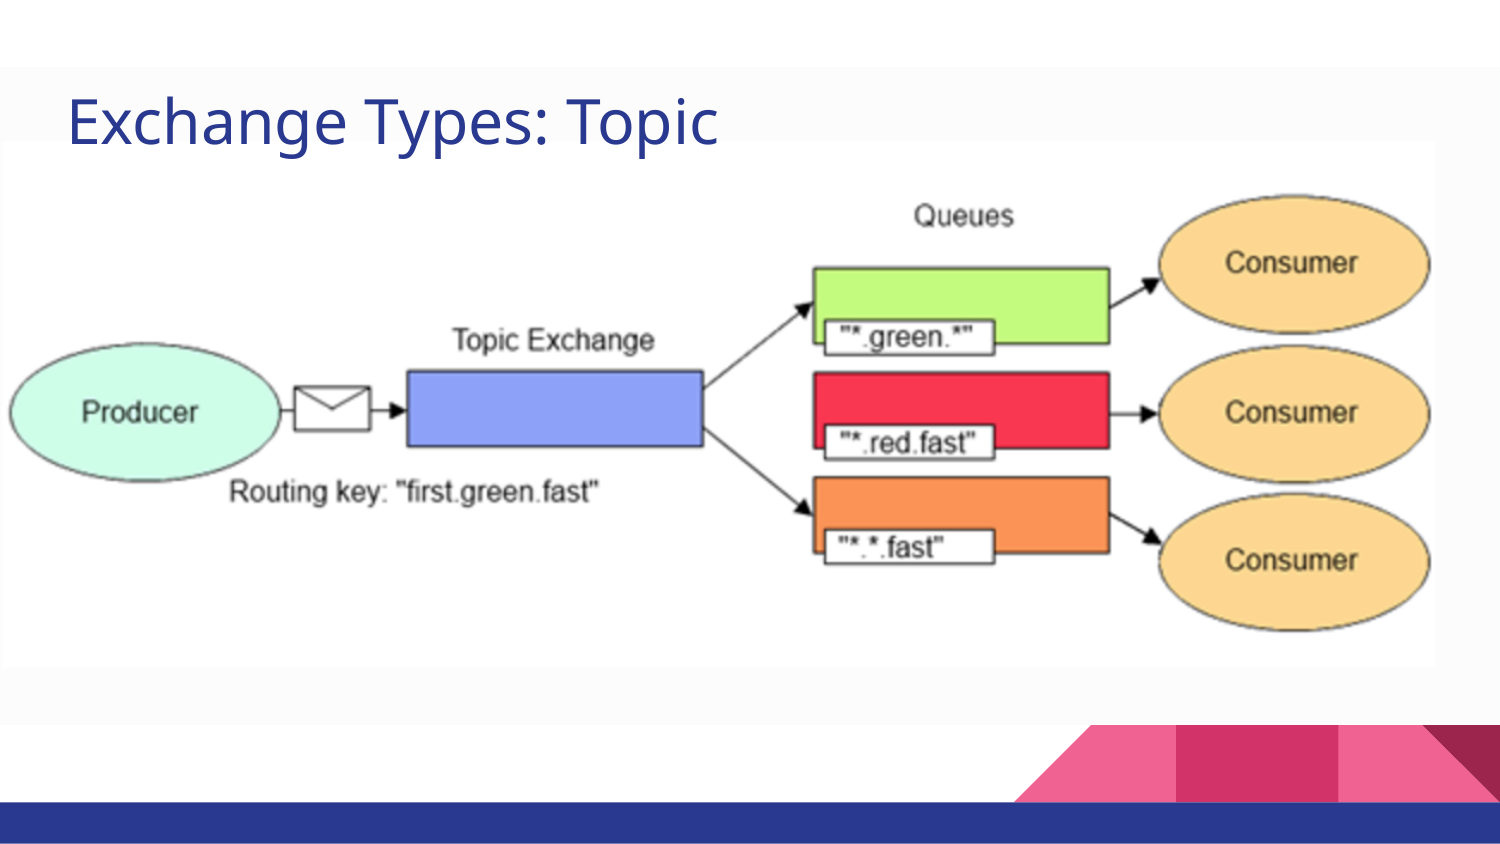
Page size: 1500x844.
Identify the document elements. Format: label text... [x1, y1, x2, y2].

title Exchange Types: Topic [51, 67, 1449, 167]
picture [0, 67, 1500, 725]
